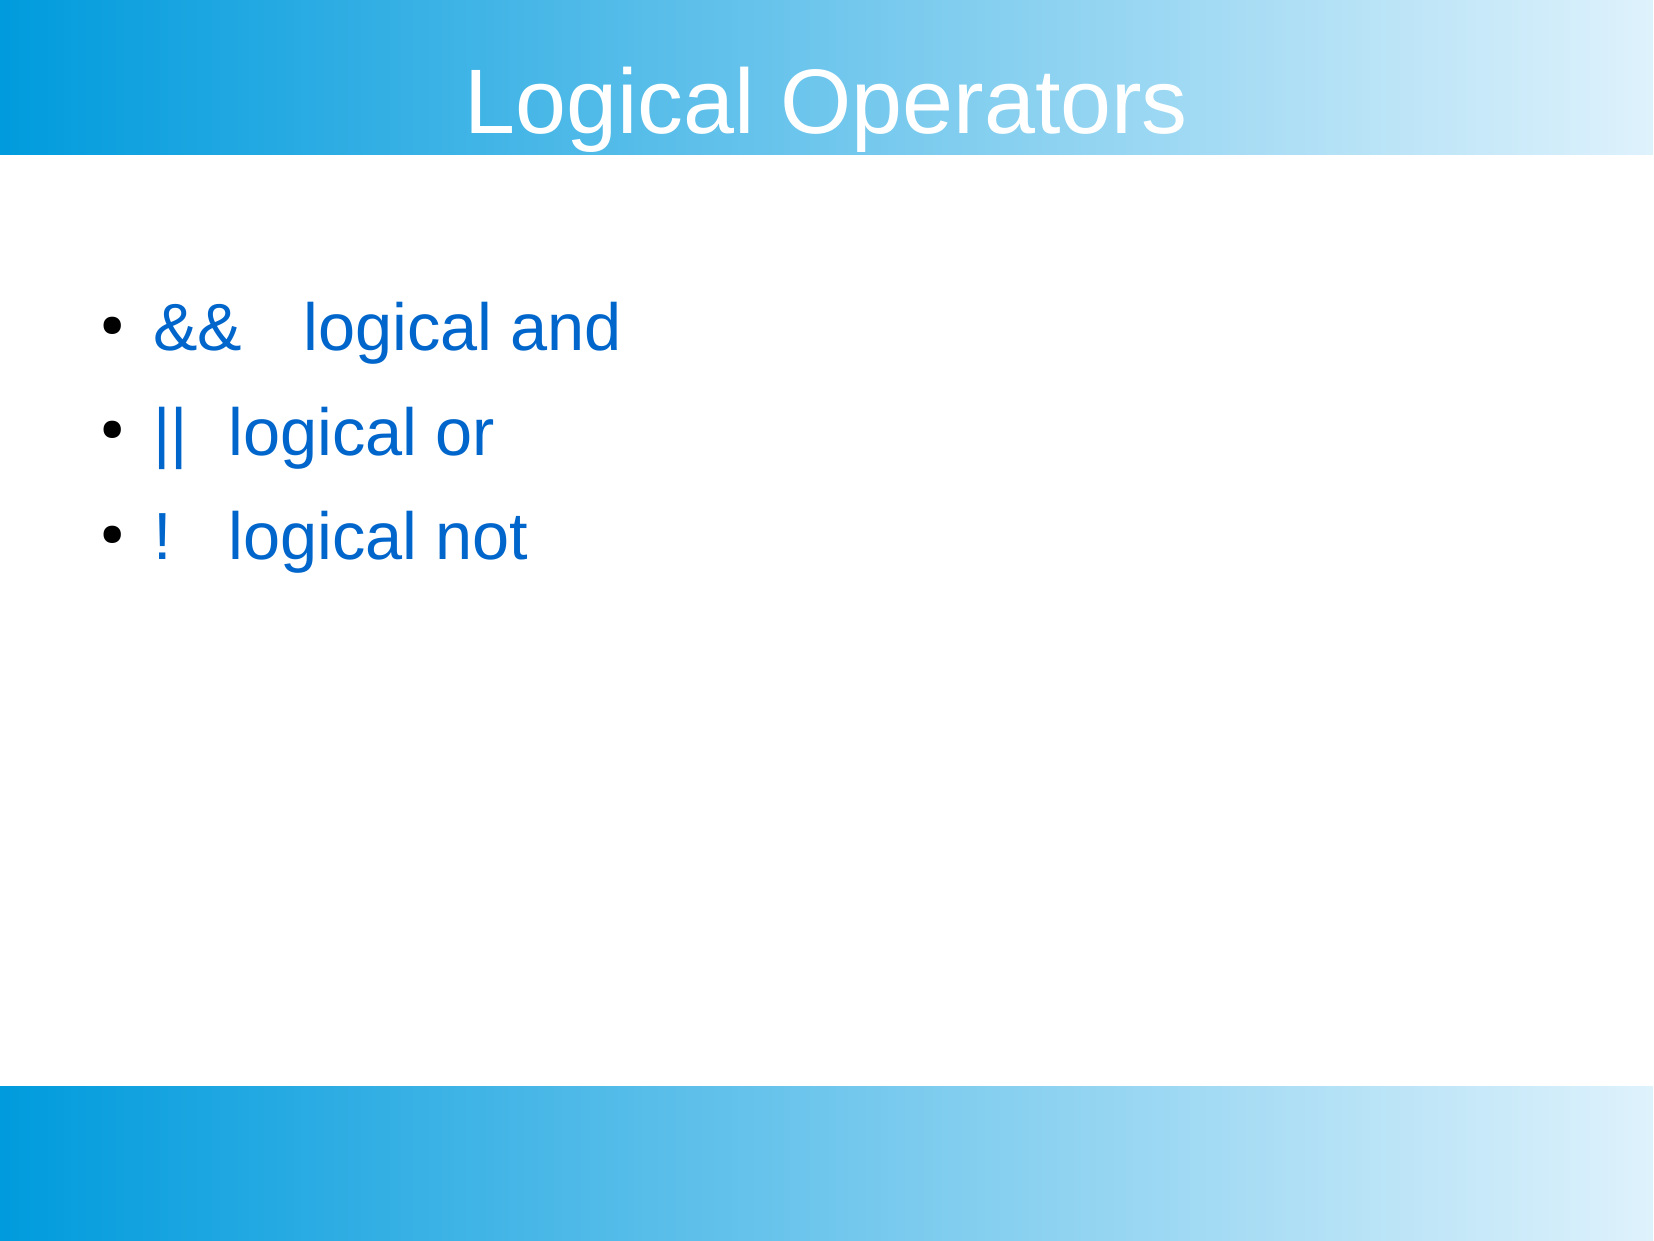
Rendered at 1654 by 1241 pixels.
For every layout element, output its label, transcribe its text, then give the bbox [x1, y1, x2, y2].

list && logical and || logical or ! logical not [82, 290, 1571, 1010]
title Logical Operators [82, 49, 1571, 155]
